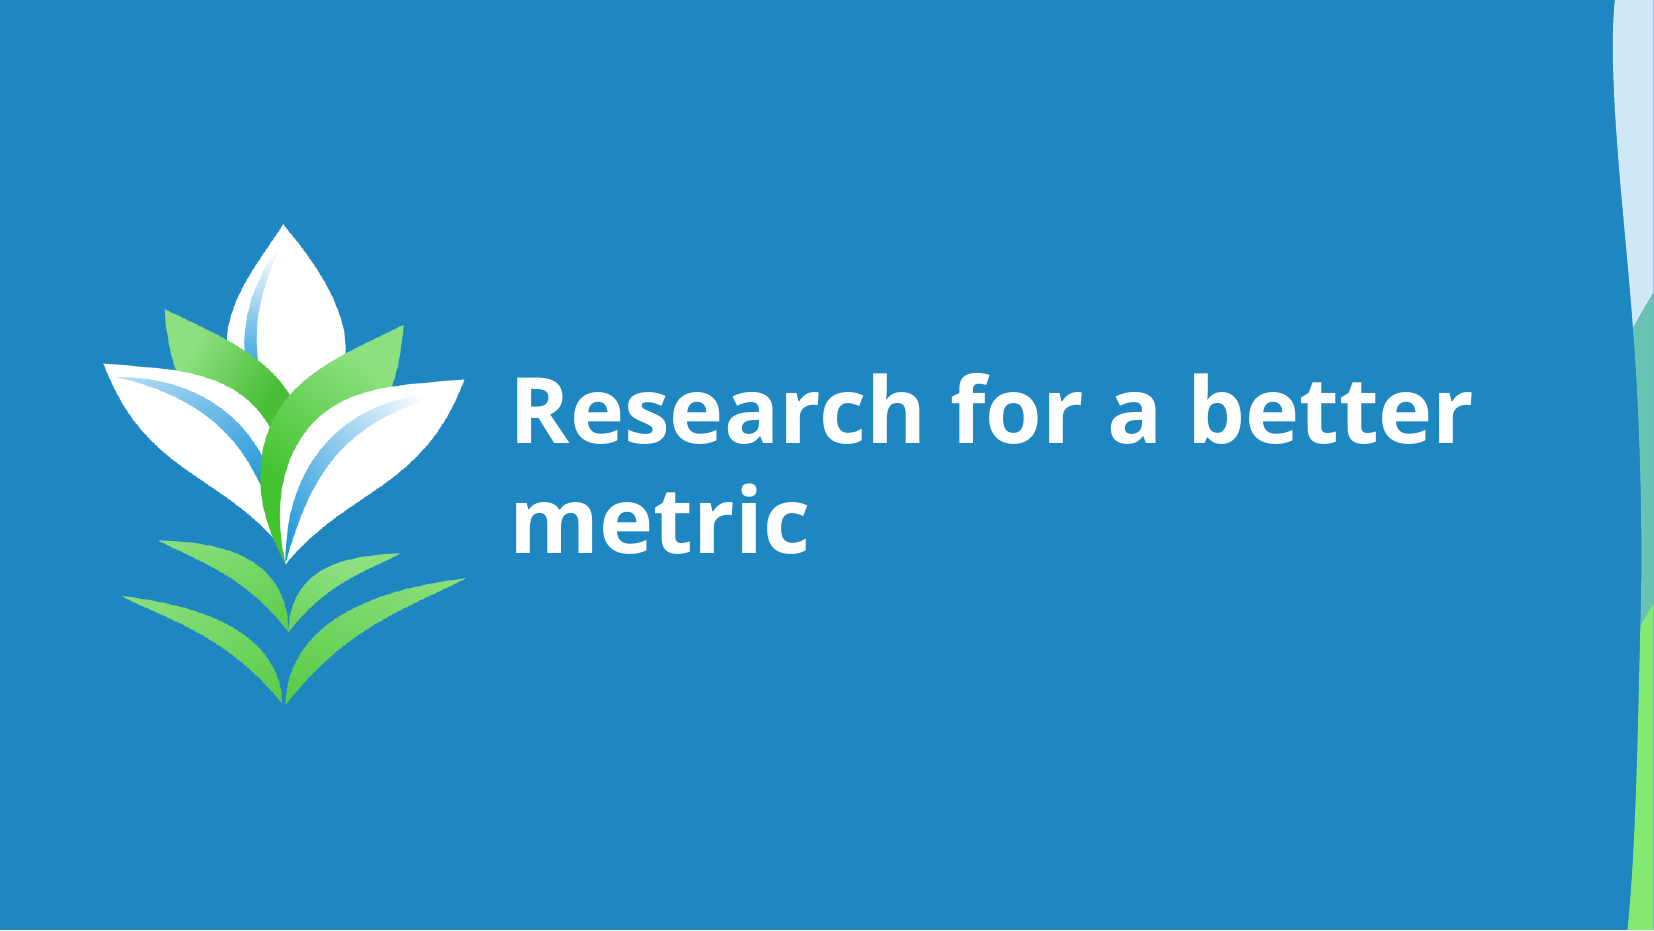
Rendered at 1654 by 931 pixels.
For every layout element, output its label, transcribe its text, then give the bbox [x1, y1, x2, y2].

text_box Research for a better metric [495, 344, 1654, 580]
picture [103, 224, 466, 706]
